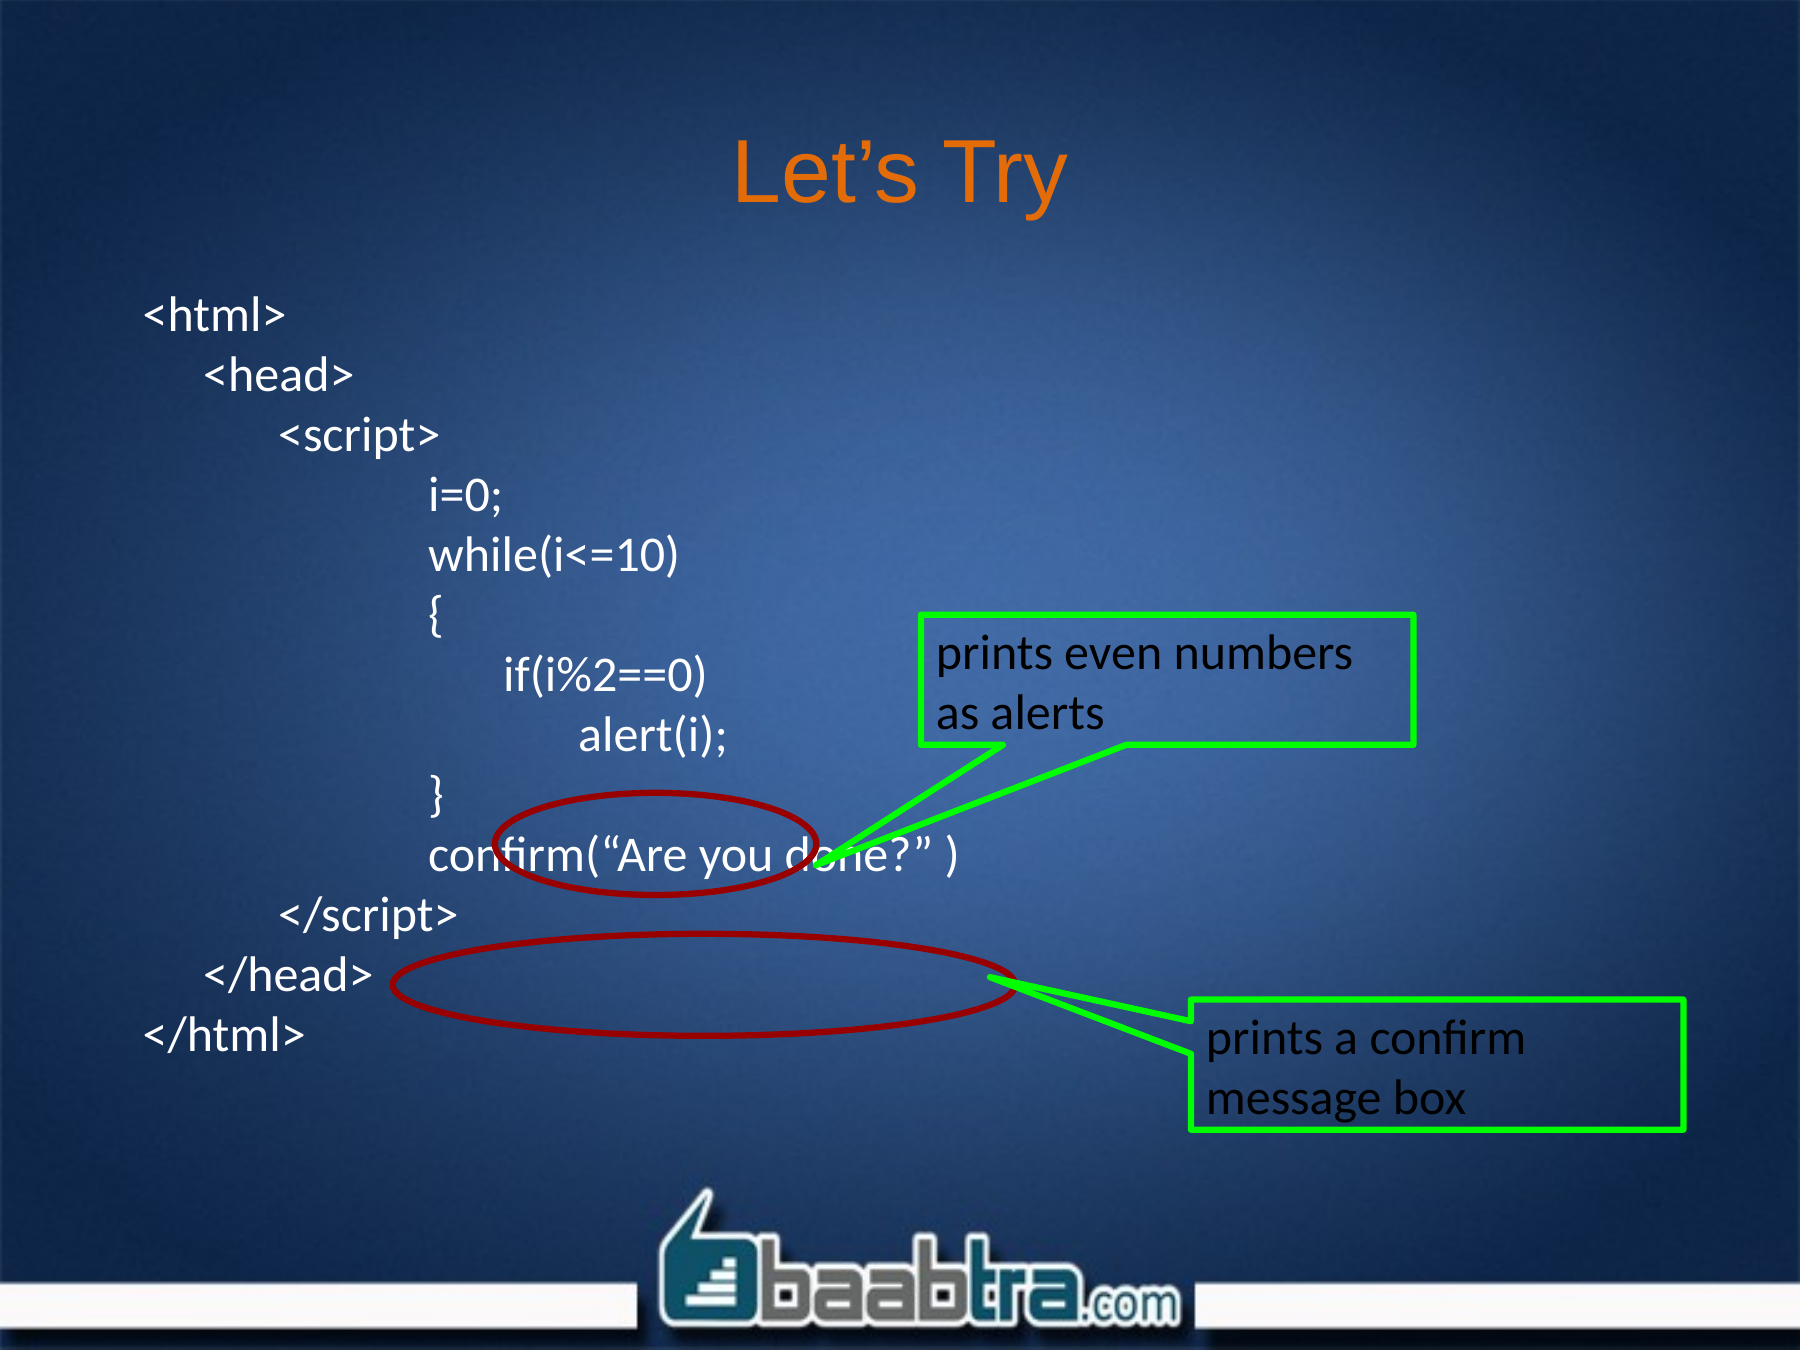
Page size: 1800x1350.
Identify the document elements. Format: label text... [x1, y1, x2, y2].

text_box prints a confirm message box [989, 977, 1684, 1130]
list <html> <head> <script> i=0; while(i<=10) { if(i%2==0) alert(i); } confirm(“Are you done?” ) </script> </head> </html> [79, 266, 1764, 1274]
picture [0, 0, 1800, 1350]
text_box prints even numbers as alerts [815, 614, 1414, 866]
title Let’s Try [90, 54, 1710, 279]
